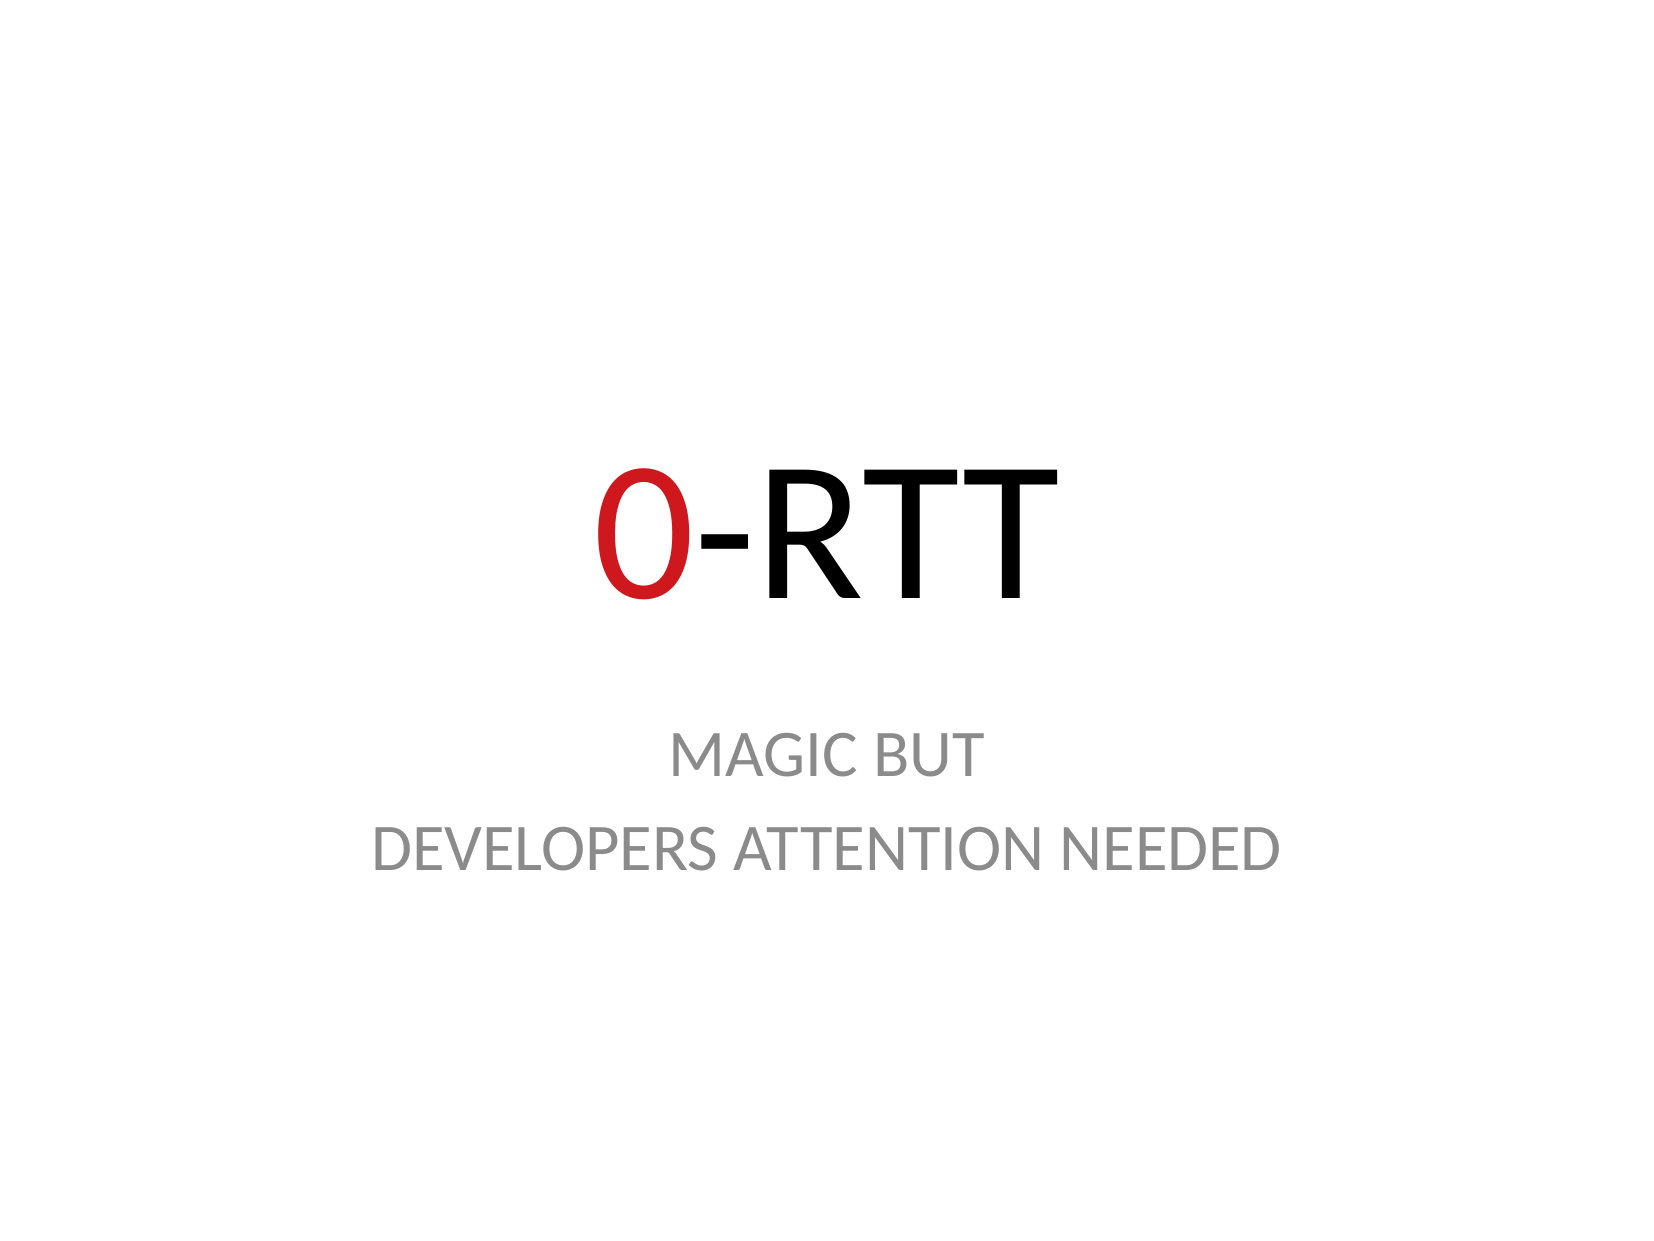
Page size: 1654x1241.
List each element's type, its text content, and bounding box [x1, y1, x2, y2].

title 0-RTT [124, 385, 1530, 651]
subtitle MAGIC BUT DEVELOPERS ATTENTION NEEDED [248, 702, 1406, 1020]
